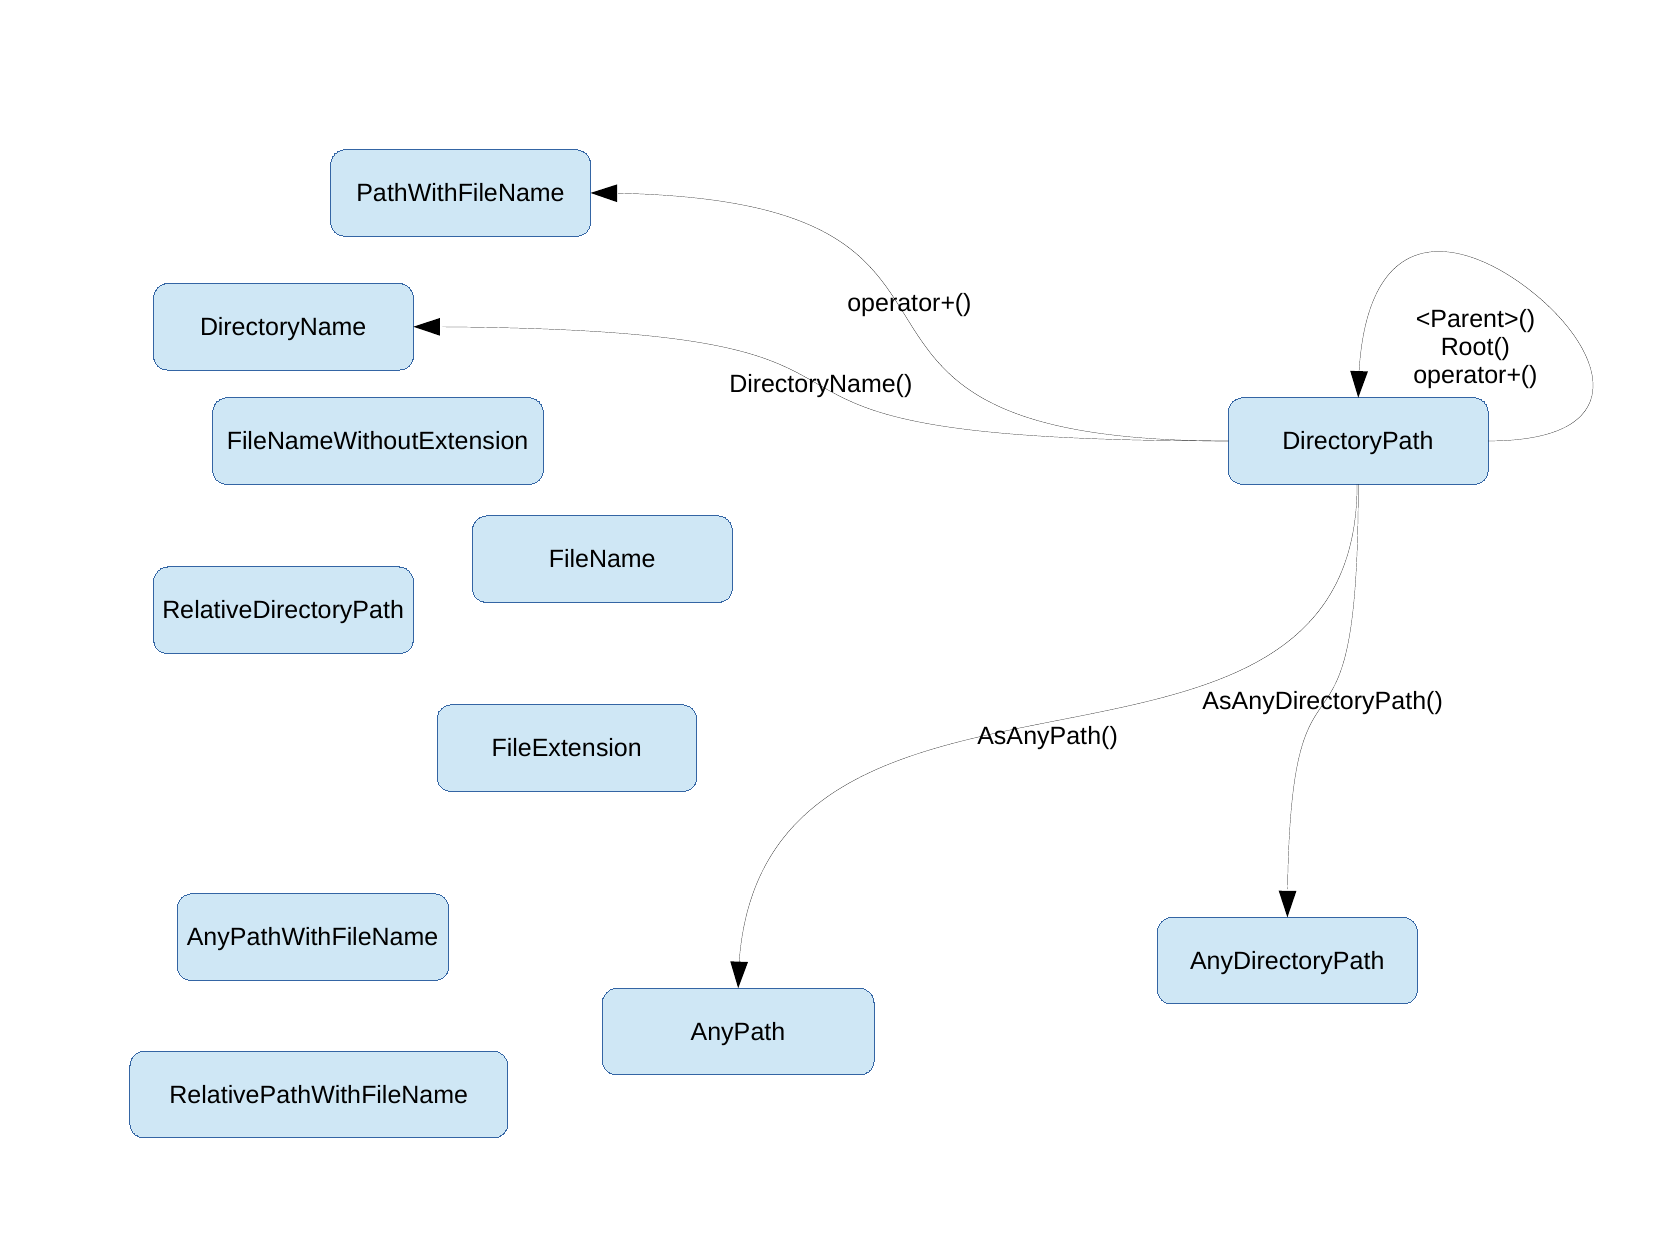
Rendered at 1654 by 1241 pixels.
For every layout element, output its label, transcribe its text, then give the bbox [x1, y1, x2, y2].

text_box RelativeDirectoryPath [153, 566, 414, 654]
text_box FileExtension [437, 704, 697, 792]
text_box PathWithFileName [330, 149, 591, 237]
text_box FileName [472, 515, 733, 603]
text_box RelativePathWithFileName [129, 1051, 508, 1138]
text_box AnyPathWithFileName [177, 893, 449, 981]
text_box DirectoryName [153, 283, 414, 371]
text_box FileNameWithoutExtension [212, 397, 544, 485]
text_box AnyDirectoryPath [1157, 917, 1418, 1004]
text_box DirectoryPath [1228, 397, 1489, 485]
text_box AnyPath [602, 988, 875, 1075]
